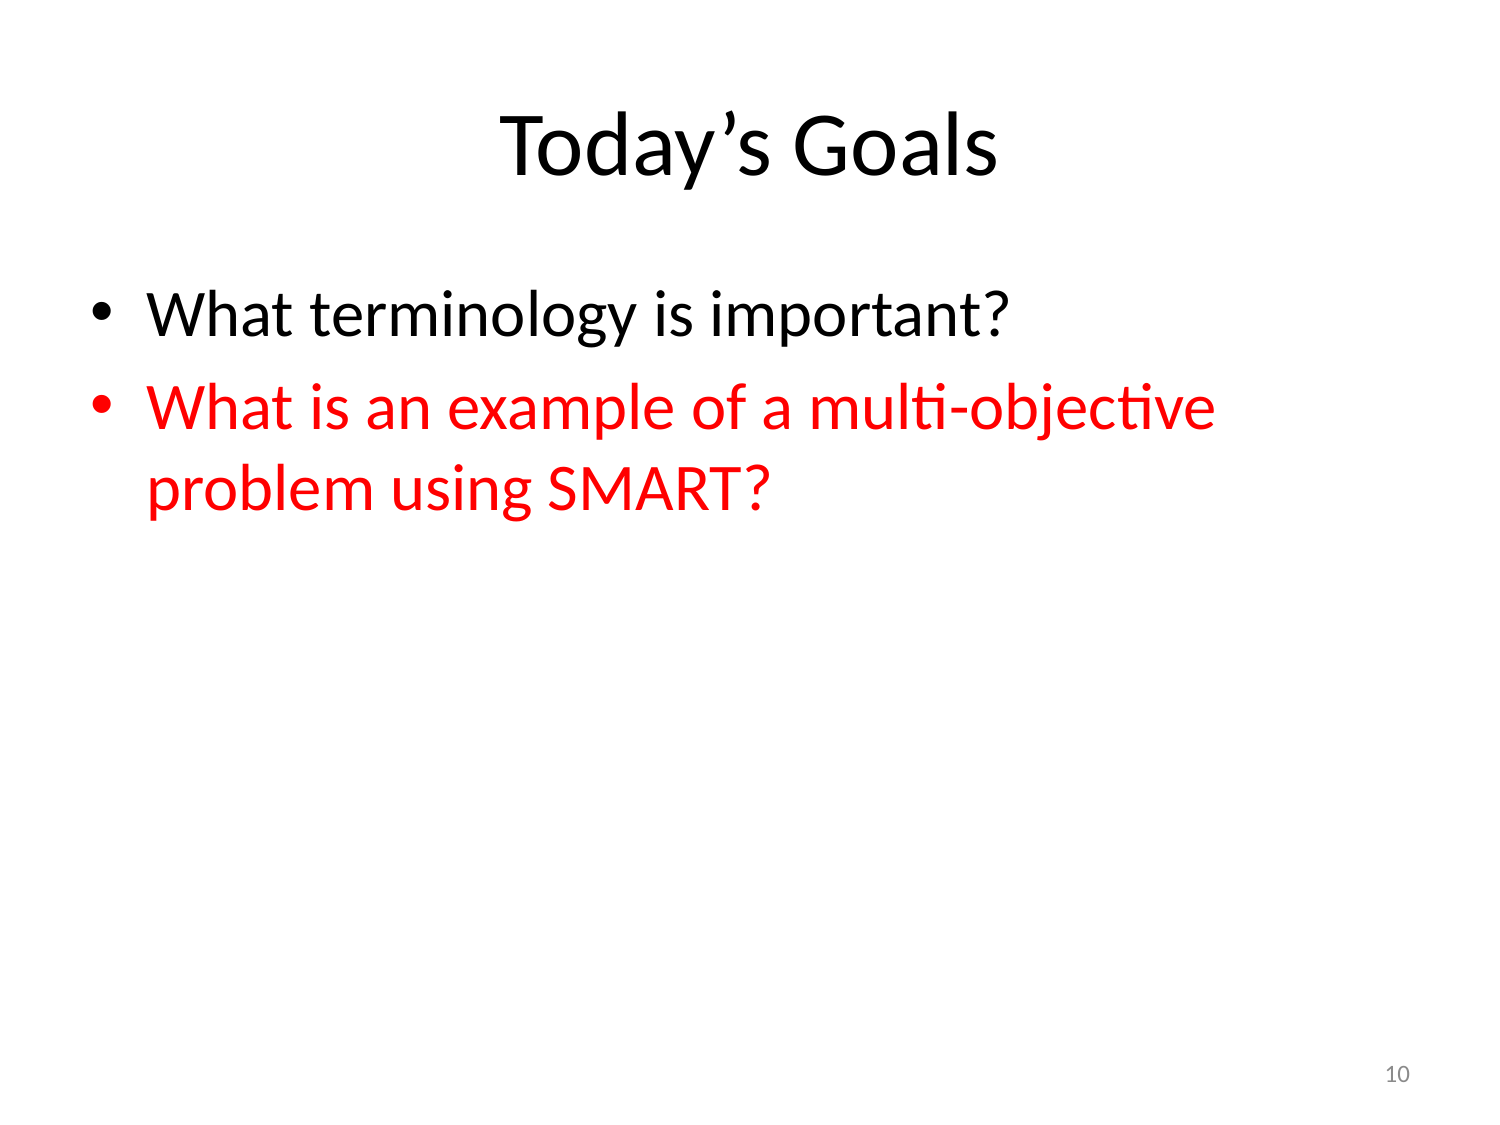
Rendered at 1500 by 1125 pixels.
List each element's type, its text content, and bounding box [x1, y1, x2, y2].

slide_number <number> [1074, 1042, 1425, 1103]
title Today’s Goals [75, 45, 1425, 233]
list What terminology is important? What is an example of a multi-objective problem using SMART? [75, 262, 1425, 1005]
